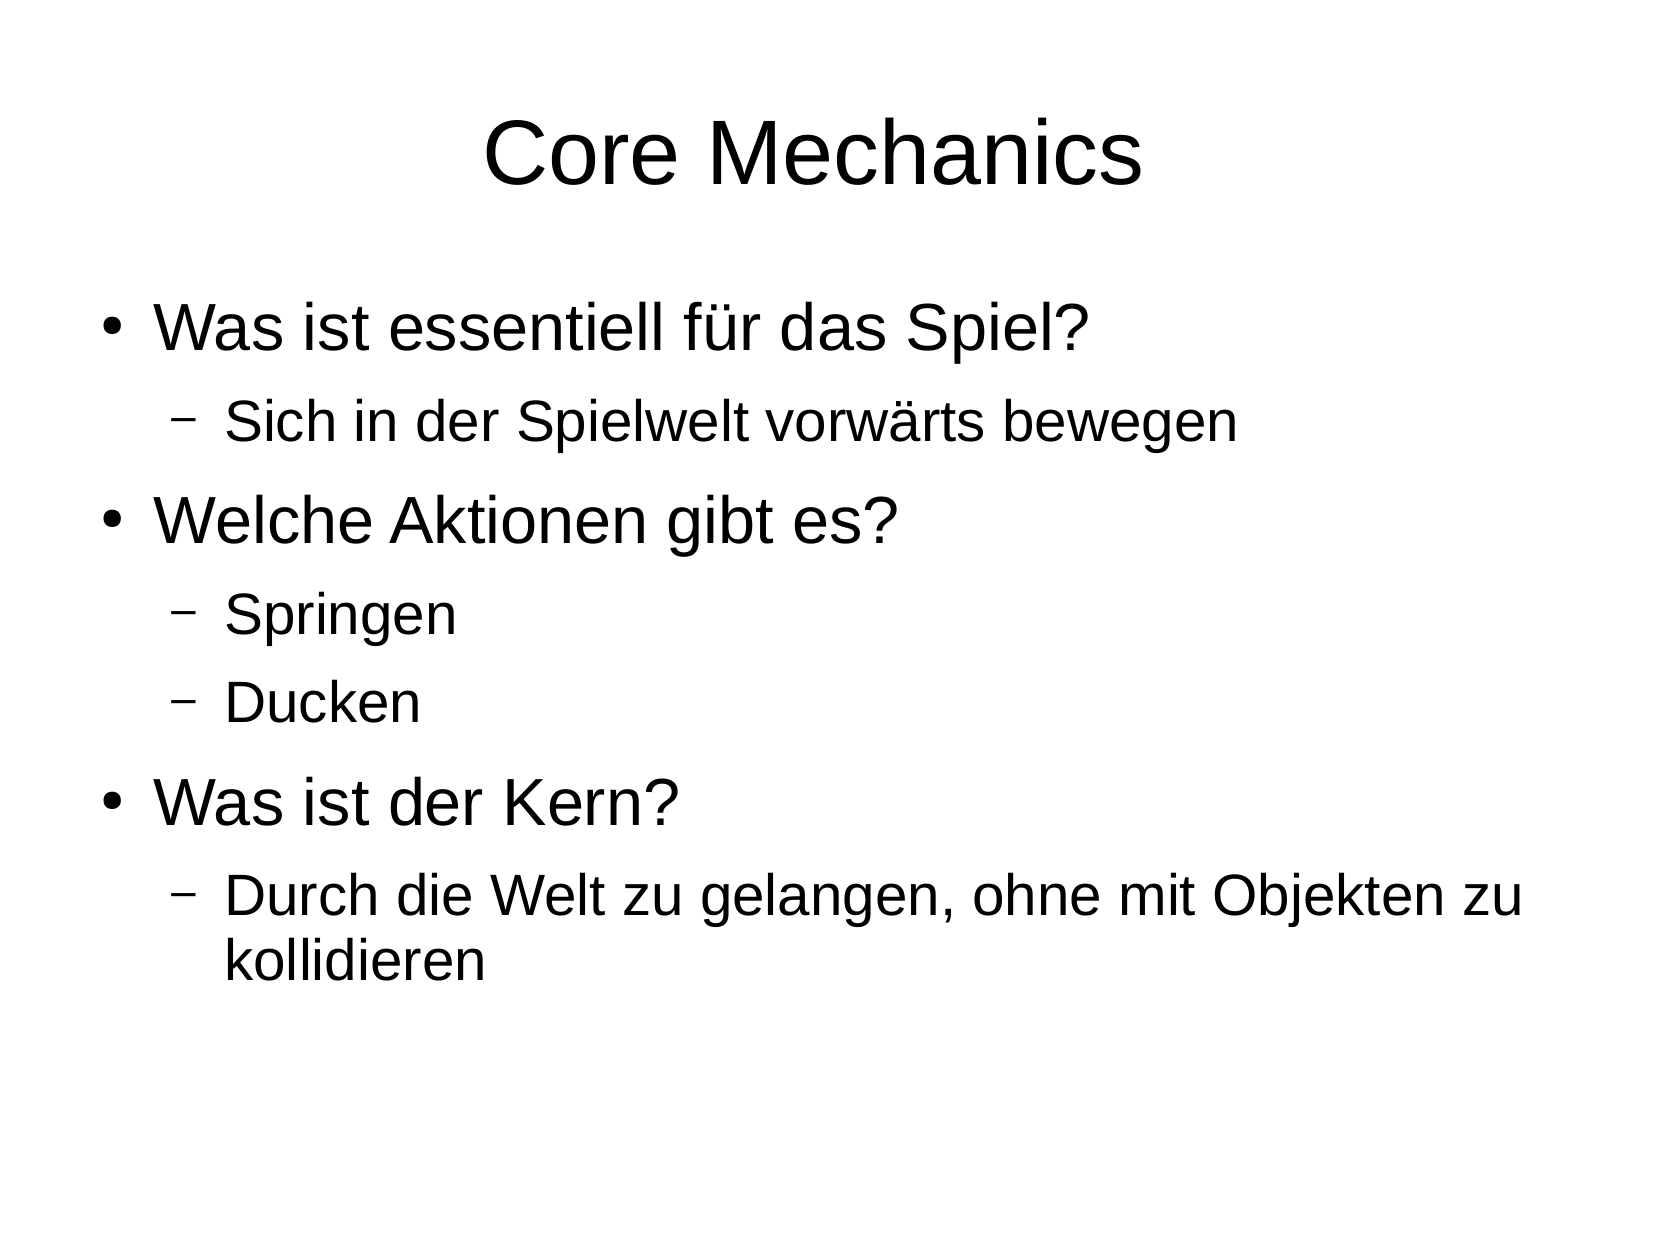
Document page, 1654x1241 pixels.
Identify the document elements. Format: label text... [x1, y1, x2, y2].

list Was ist essentiell für das Spiel? Sich in der Spielwelt vorwärts bewegen Welche Aktionen gibt es? Springen Ducken Was ist der Kern? Durch die Welt zu gelangen, ohne mit Objekten zu kollidieren [82, 290, 1571, 1010]
title Core Mechanics [82, 49, 1571, 257]
